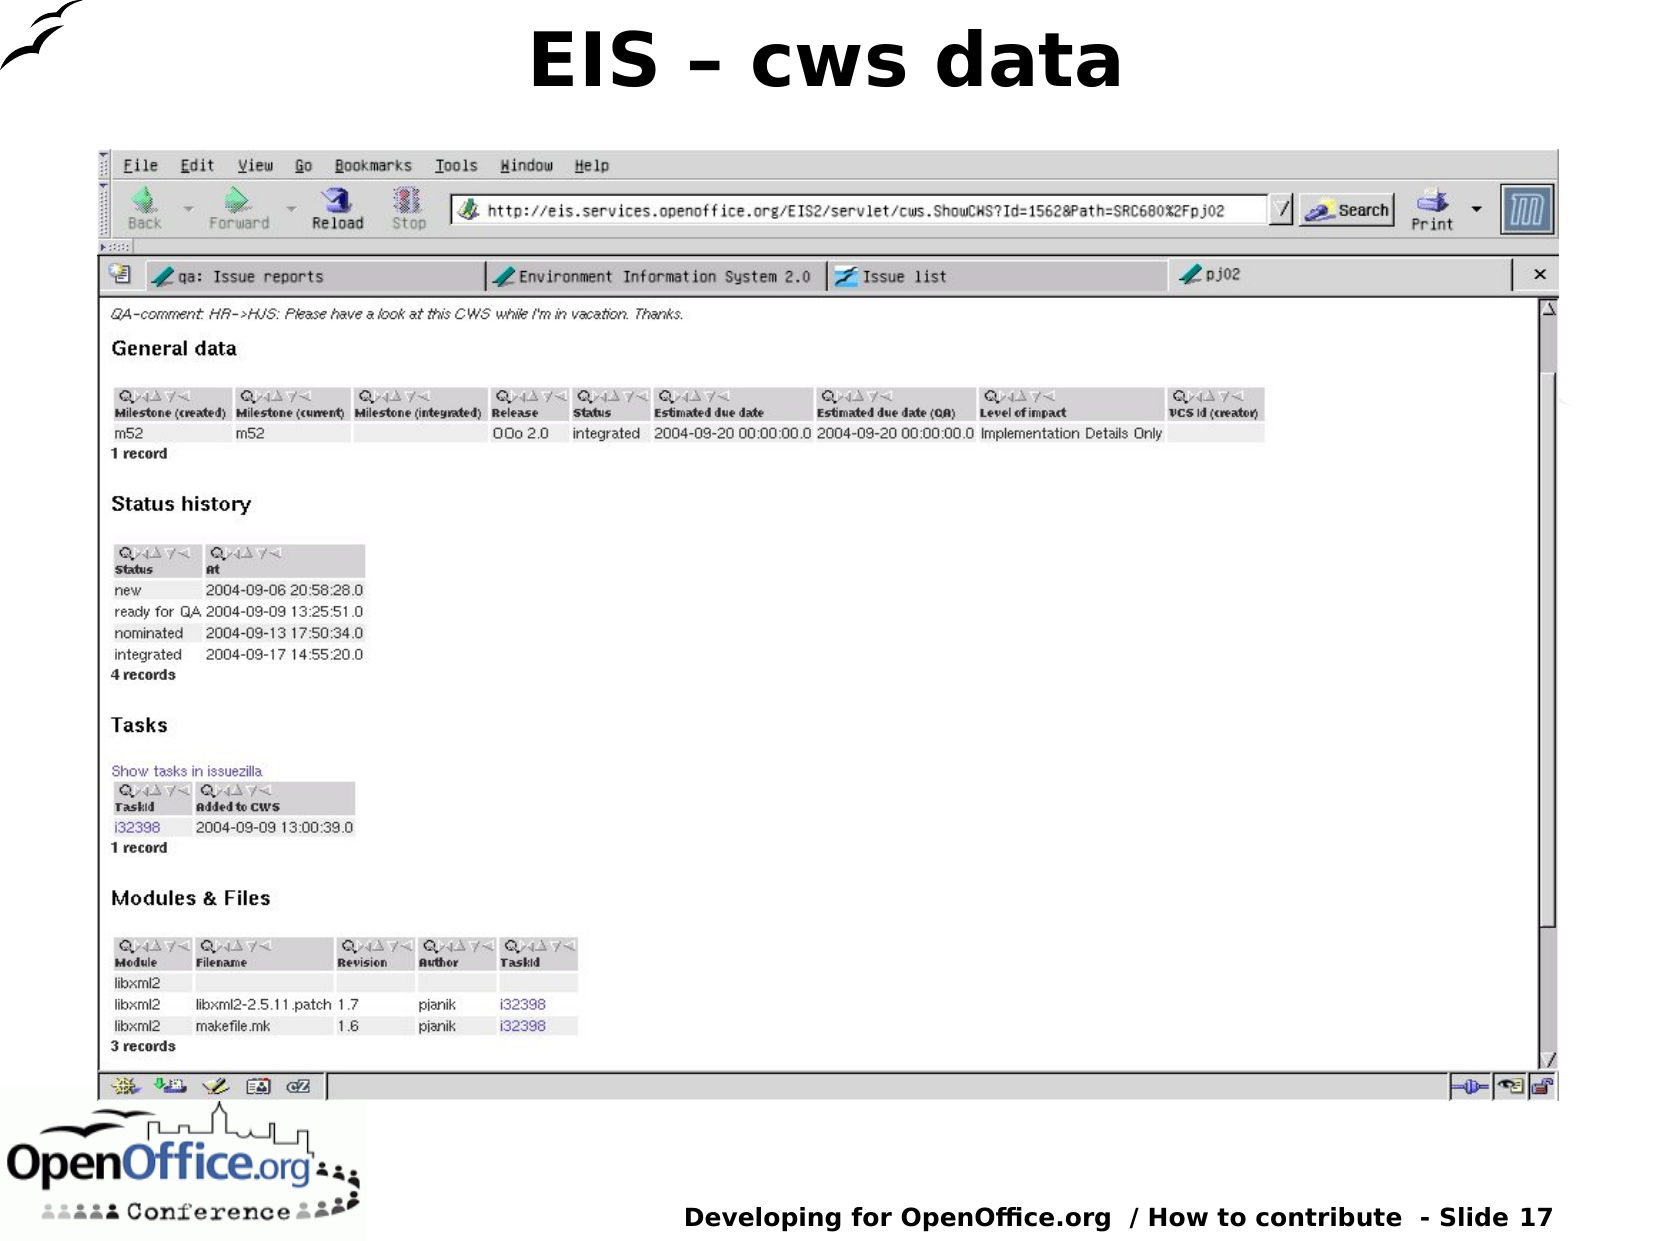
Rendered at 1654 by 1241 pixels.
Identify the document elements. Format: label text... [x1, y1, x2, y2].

picture [0, 149, 1559, 1241]
title EIS – cws data [0, 0, 1654, 121]
